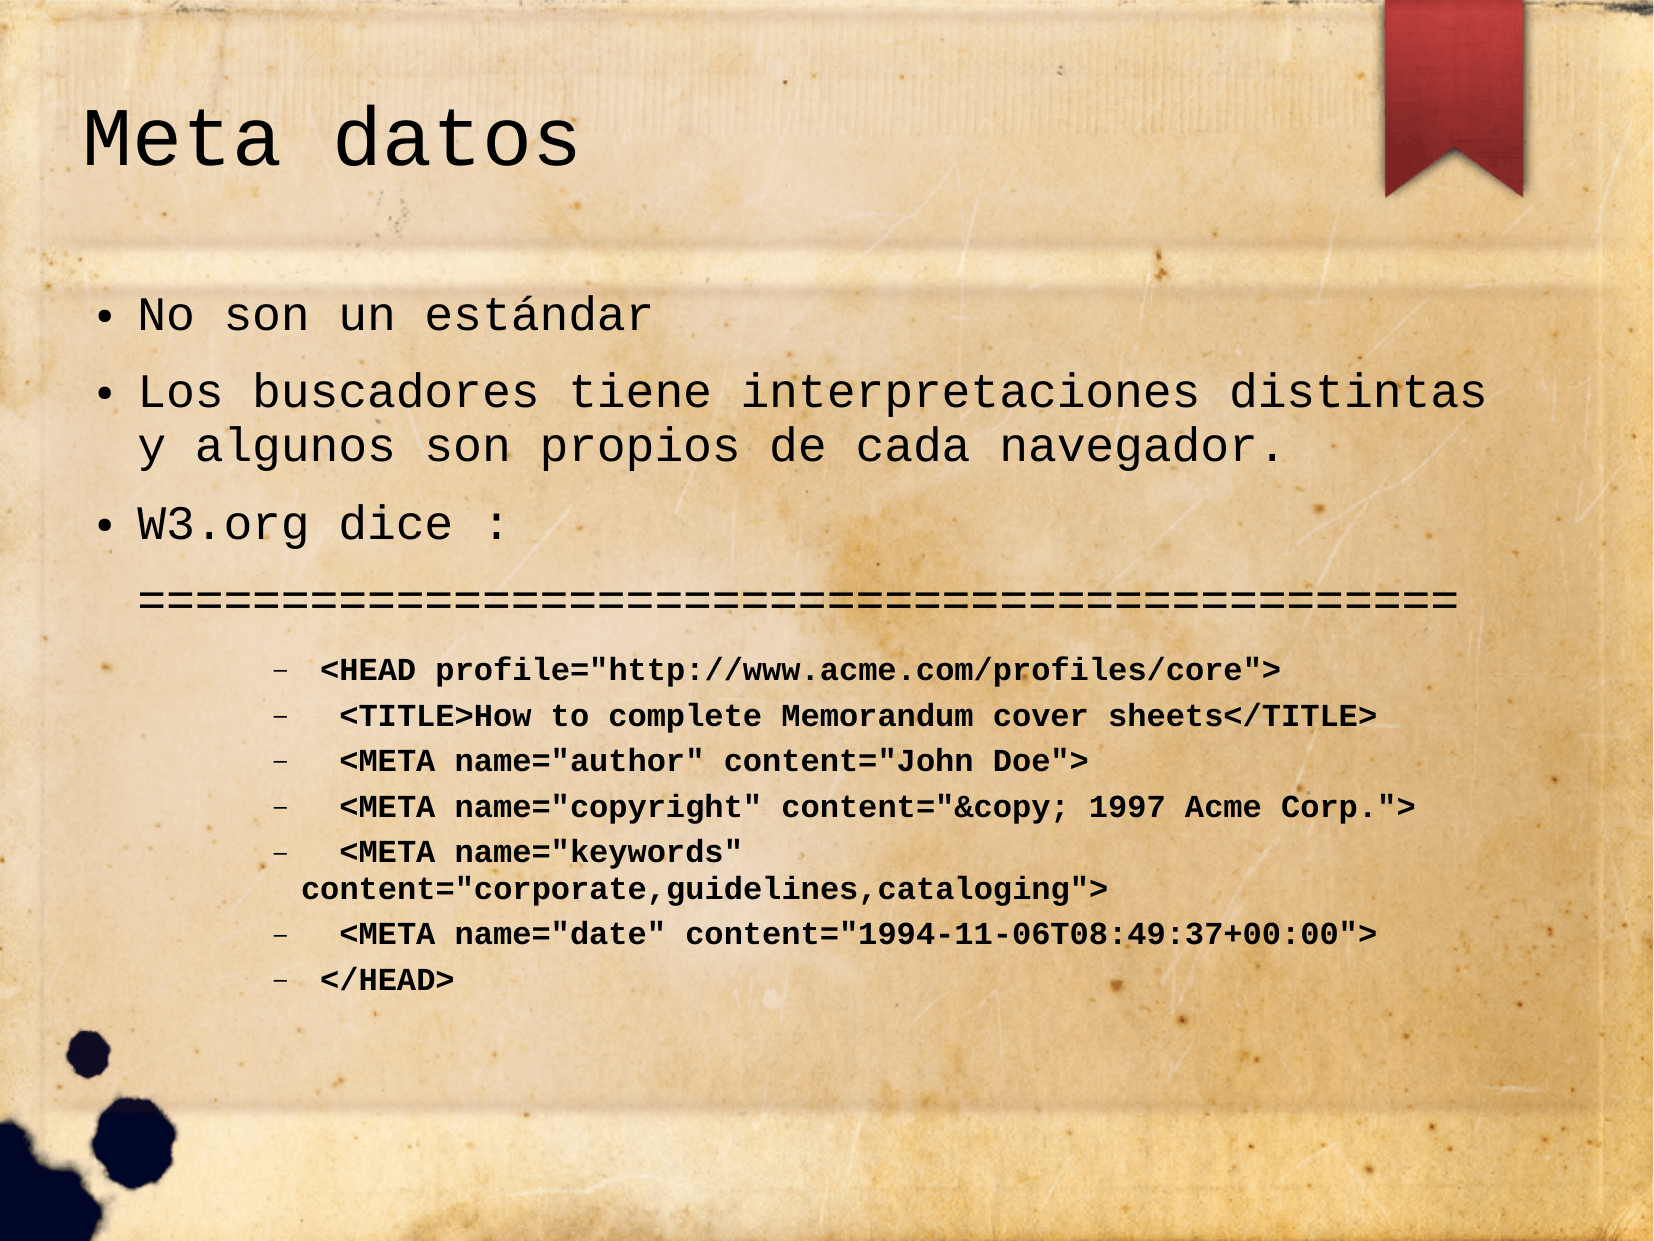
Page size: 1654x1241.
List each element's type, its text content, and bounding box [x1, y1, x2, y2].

title Meta datos [82, 49, 1347, 237]
list No son un estándar Los buscadores tiene interpretaciones distintas y algunos son propios de cada navegador. W3.org dice : ============================================== <HEAD profile="http://www.acme.com/profiles/core"> <TITLE>How to complete Memorandum cover sheets</TITLE> <META name="author" content="John Doe"> <META name="copyright" content="&copy; 1997 Acme Corp."> <META name="keywords" content="corporate,guidelines,cataloging"> <META name="date" content="1994-11-06T08:49:37+00:00"> </HEAD> [82, 290, 1538, 1010]
picture [0, 0, 1654, 1241]
